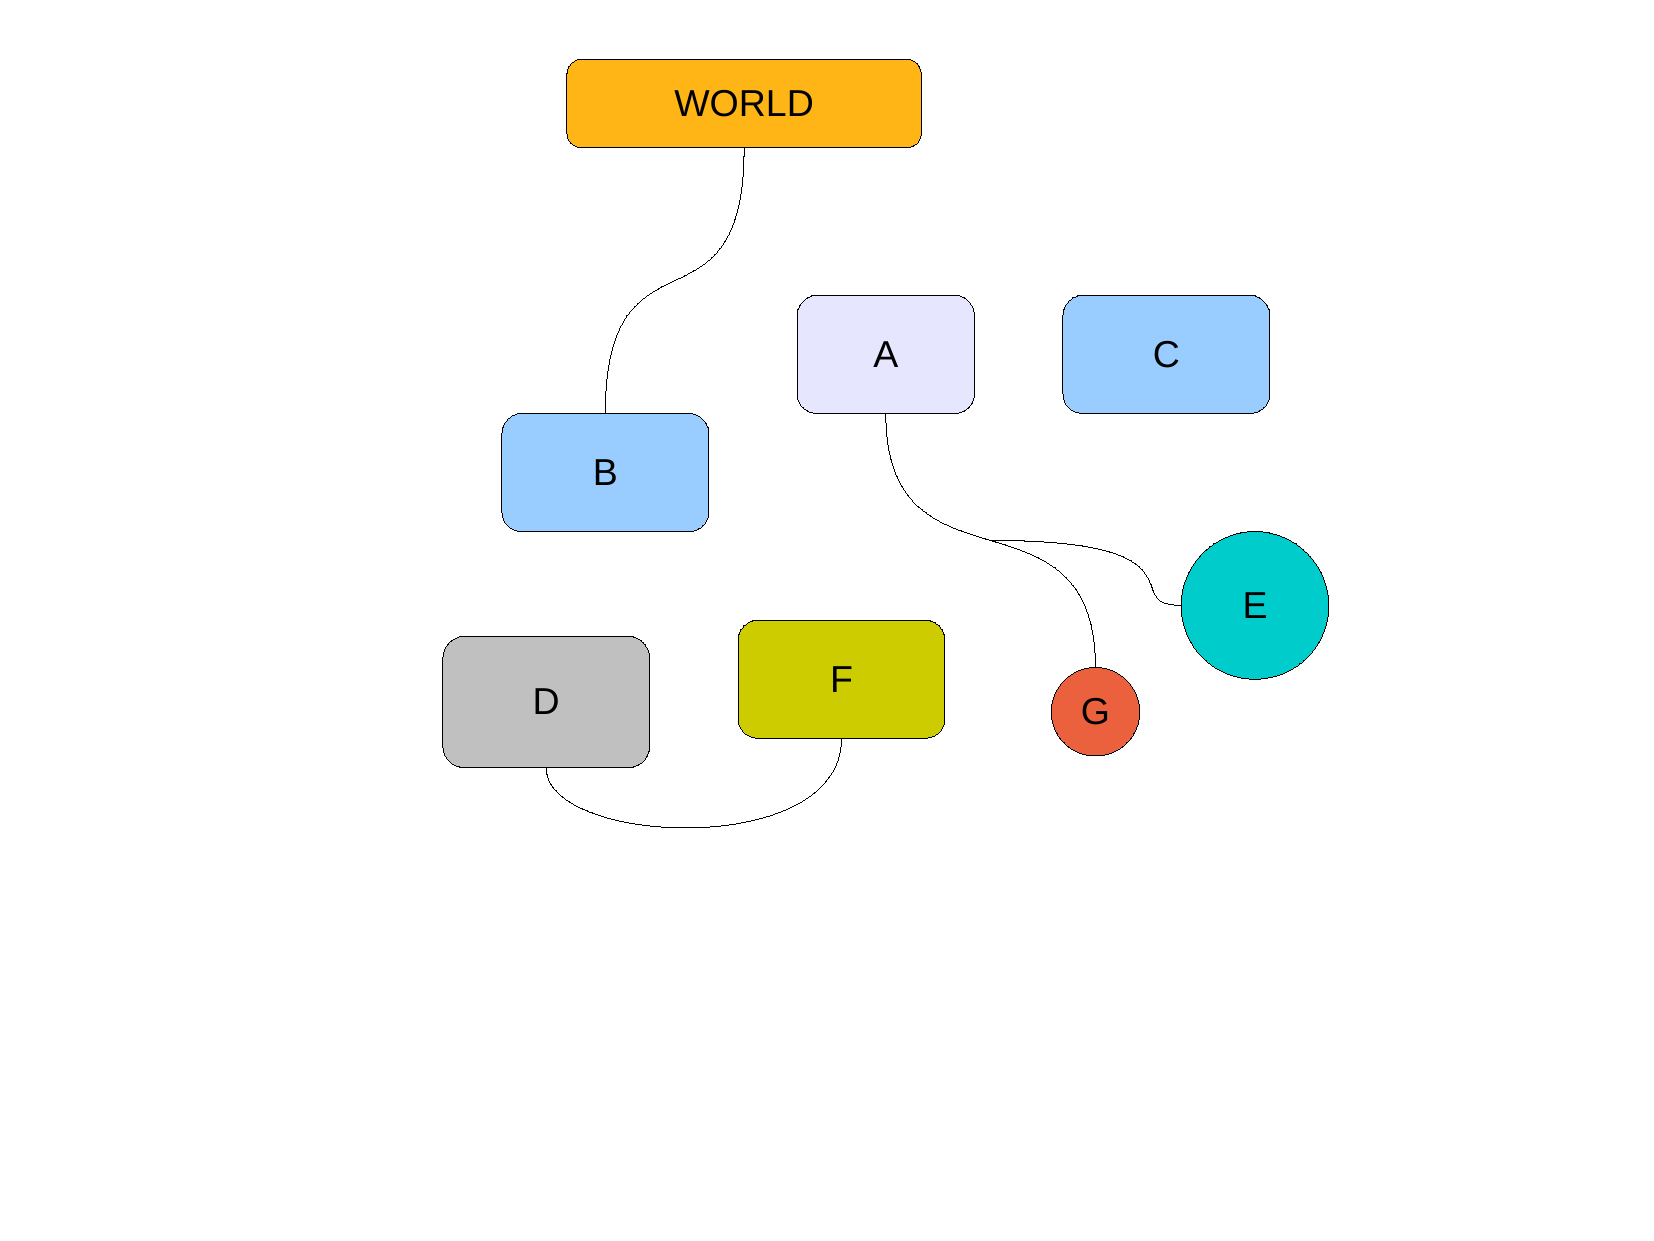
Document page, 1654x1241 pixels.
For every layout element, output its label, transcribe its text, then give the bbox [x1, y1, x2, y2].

text_box A [797, 295, 975, 414]
text_box E [1181, 531, 1329, 680]
text_box D [442, 636, 650, 768]
text_box G [1051, 667, 1140, 756]
text_box B [501, 413, 709, 532]
text_box C [1062, 295, 1270, 414]
text_box WORLD [566, 59, 922, 148]
text_box F [738, 620, 945, 739]
